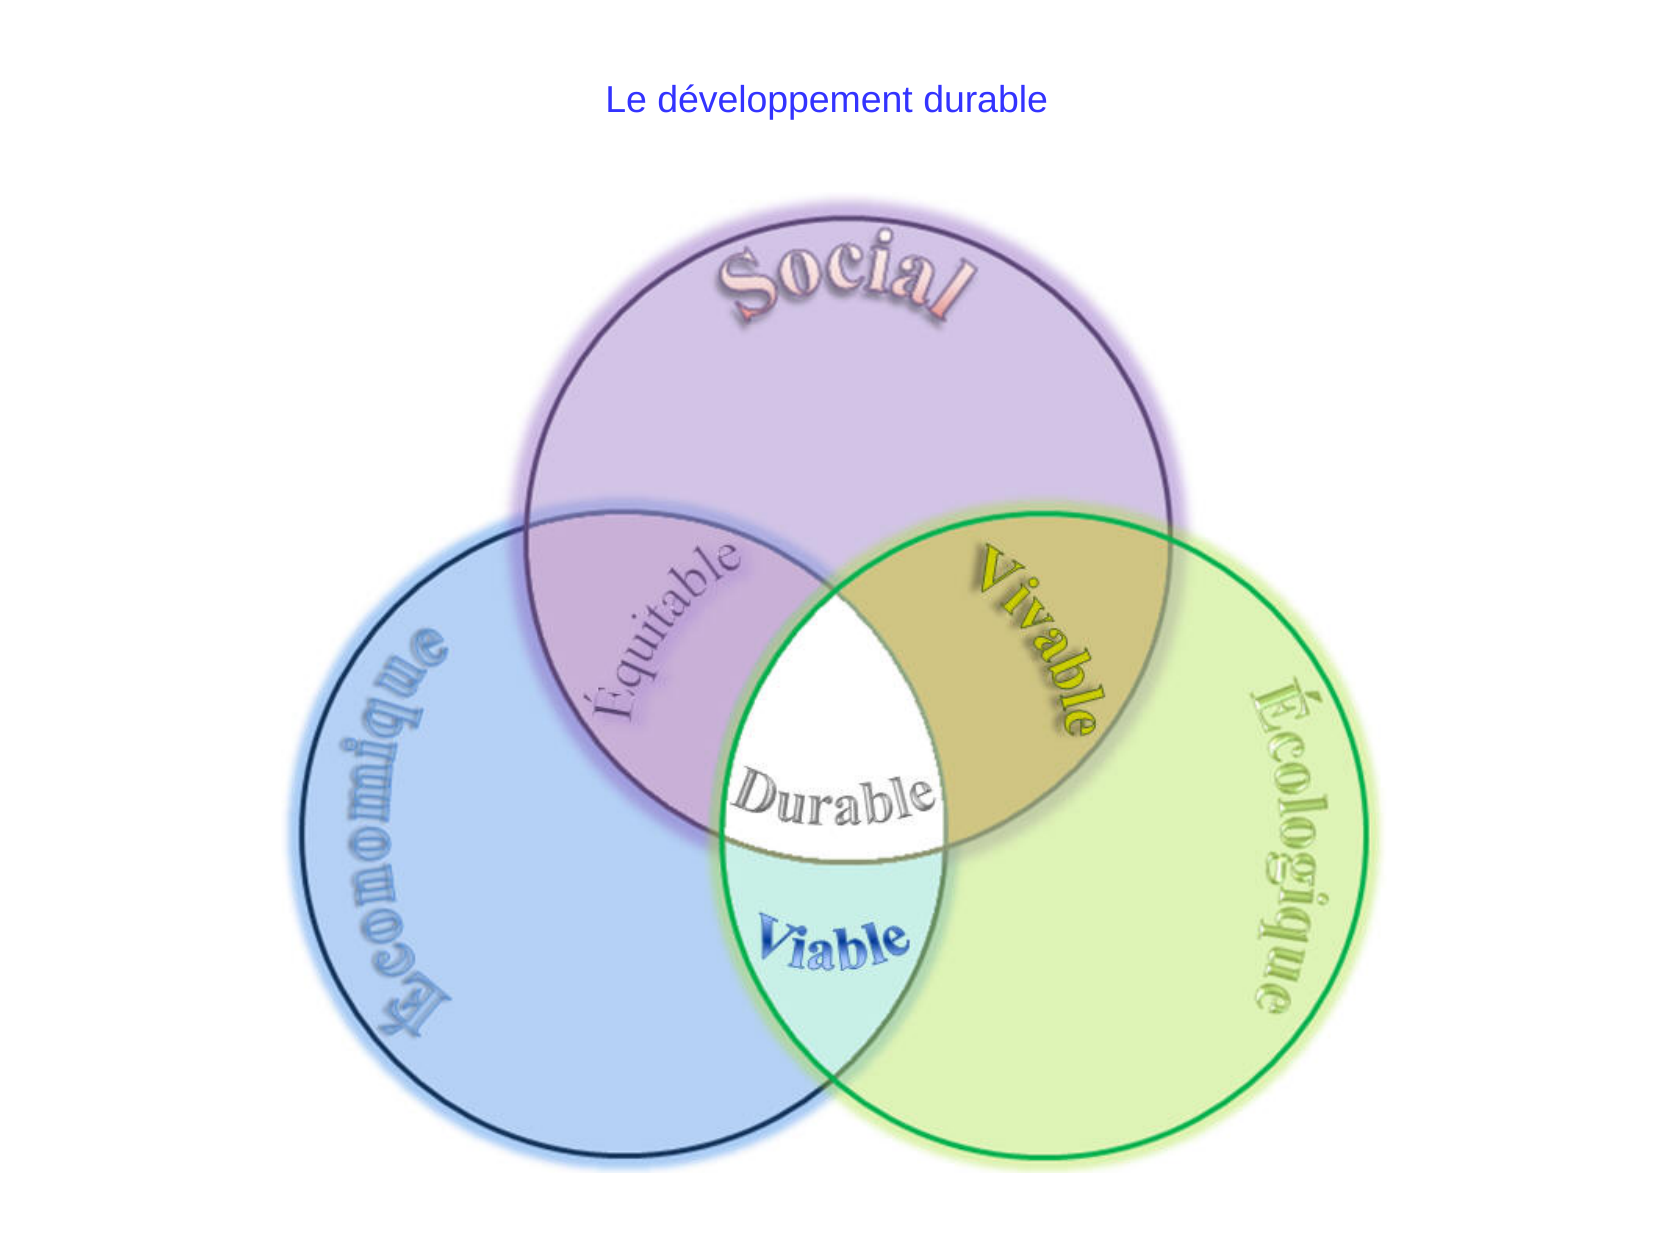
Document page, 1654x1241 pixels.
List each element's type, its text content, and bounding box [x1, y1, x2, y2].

picture [281, 192, 1387, 1173]
text_box Le développement durable [590, 70, 1081, 128]
